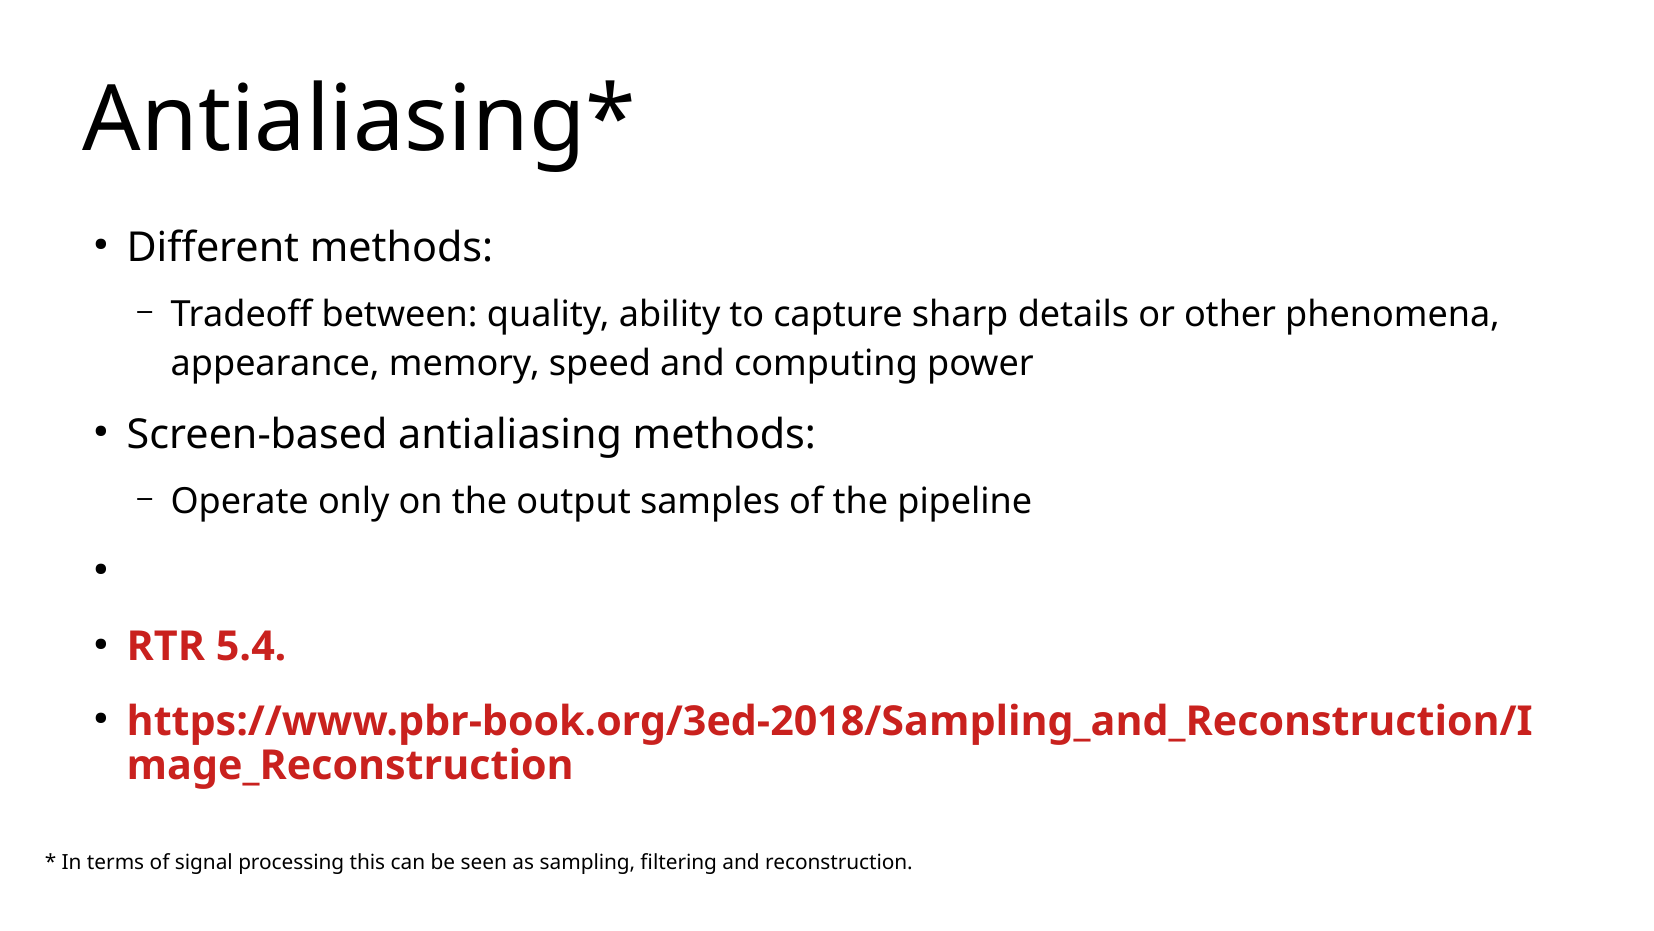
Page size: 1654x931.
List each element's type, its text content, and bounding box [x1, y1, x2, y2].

list Different methods: Tradeoff between: quality, ability to capture sharp details or other phenomena, appearance, memory, speed and computing power Screen-based antialiasing methods: Operate only on the output samples of the pipeline RTR 5.4. https://www.pbr-book.org/3ed-2018/Sampling_and_Reconstruction/Image_Reconstruction [82, 217, 1571, 758]
title Antialiasing* [82, 37, 1571, 193]
text_box * In terms of signal processing this can be seen as sampling, filtering and reconstruction. [30, 840, 1621, 881]
